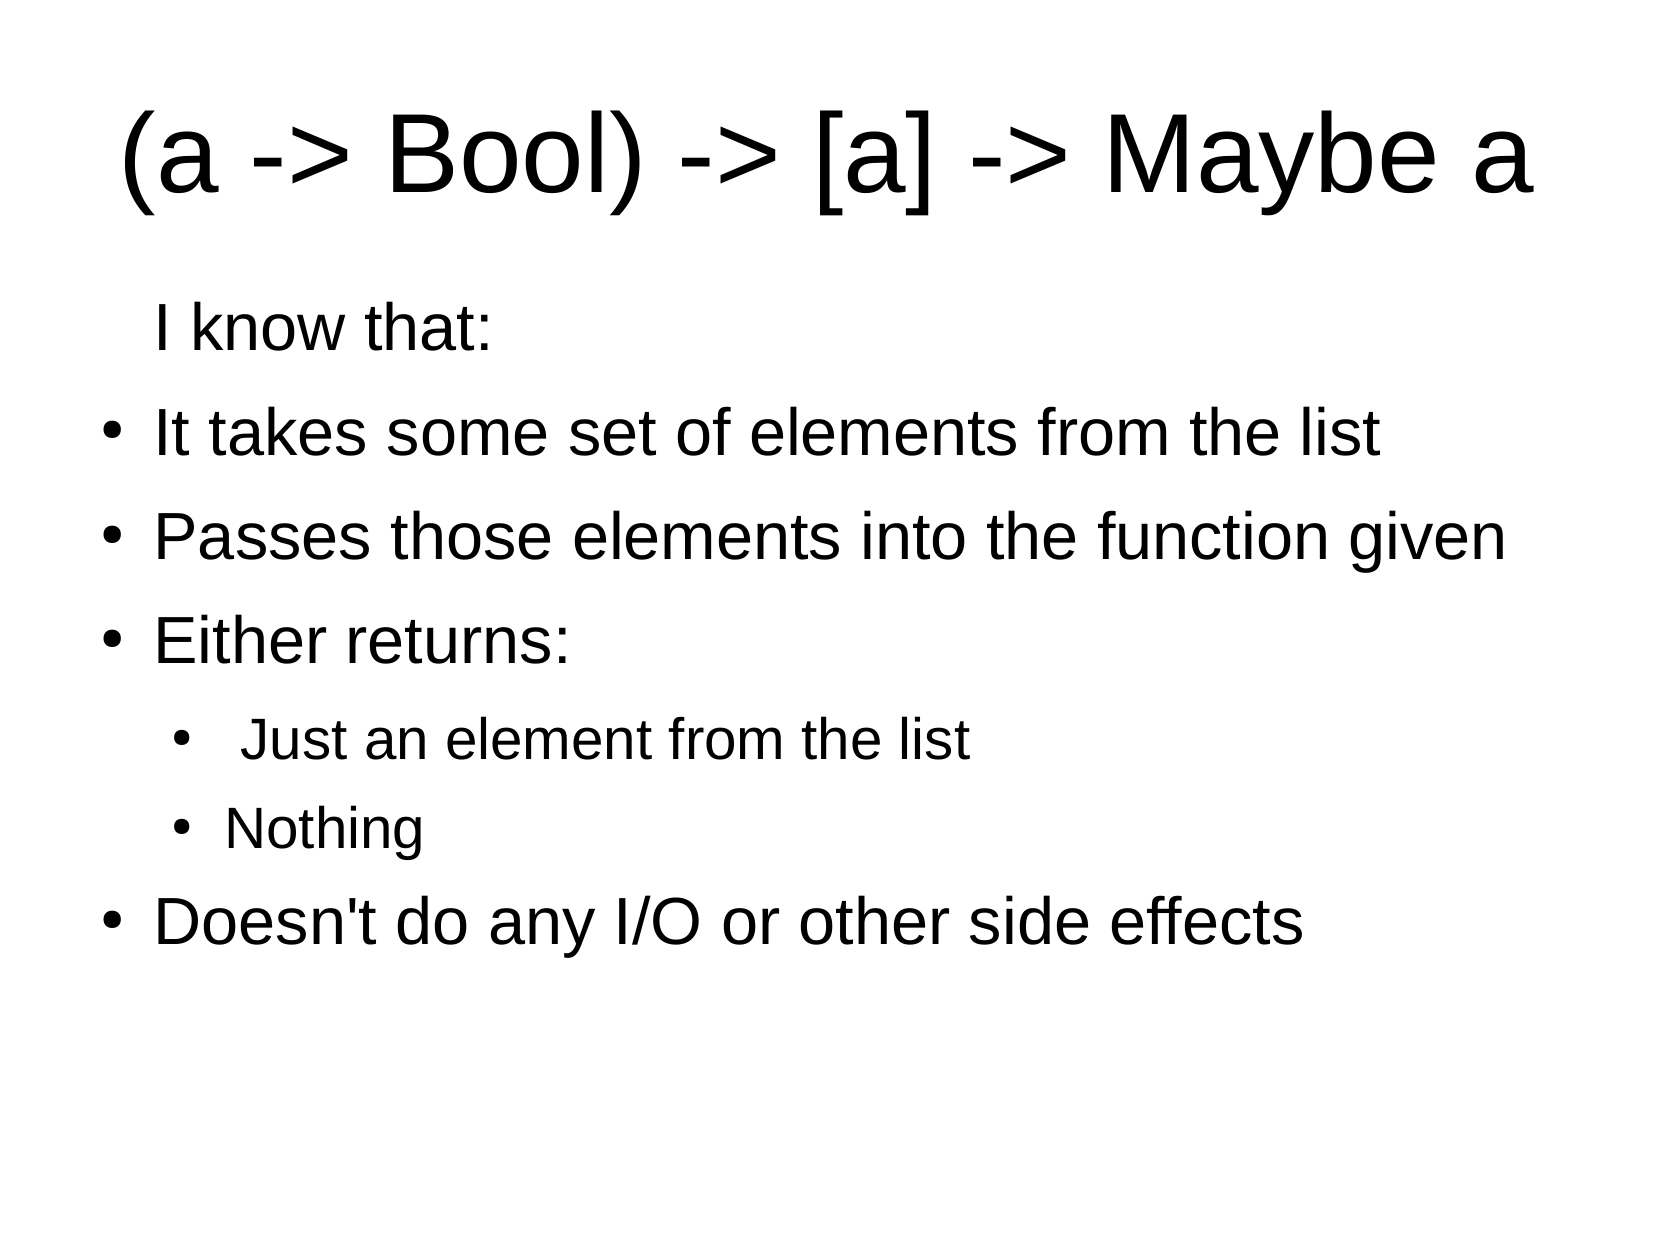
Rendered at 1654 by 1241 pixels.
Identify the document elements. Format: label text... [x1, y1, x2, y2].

list I know that: It takes some set of elements from the list Passes those elements into the function given Either returns: Just an element from the list Nothing Doesn't do any I/O or other side effects [82, 290, 1571, 1109]
title (a -> Bool) -> [a] -> Maybe a [82, 49, 1571, 257]
